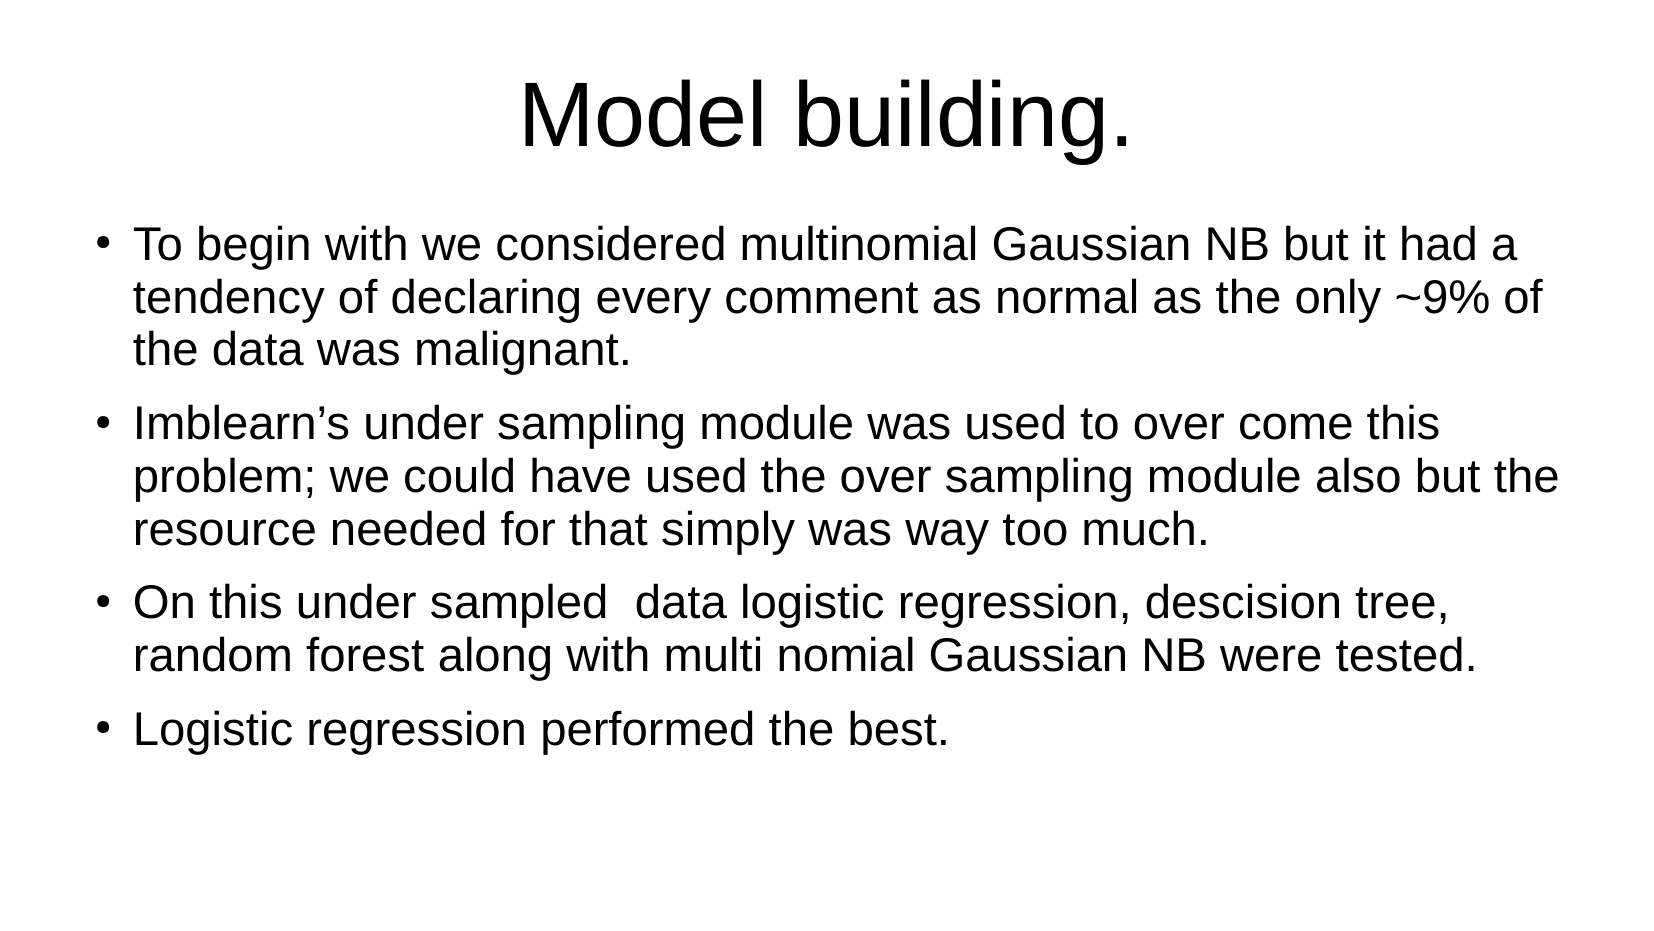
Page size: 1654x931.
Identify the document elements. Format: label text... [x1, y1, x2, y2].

list To begin with we considered multinomial Gaussian NB but it had a tendency of declaring every comment as normal as the only ~9% of the data was malignant. Imblearn’s under sampling module was used to over come this problem; we could have used the over sampling module also but the resource needed for that simply was way too much. On this under sampled data logistic regression, descision tree, random forest along with multi nomial Gaussian NB were tested. Logistic regression performed the best. [82, 217, 1571, 758]
title Model building. [82, 37, 1571, 193]
